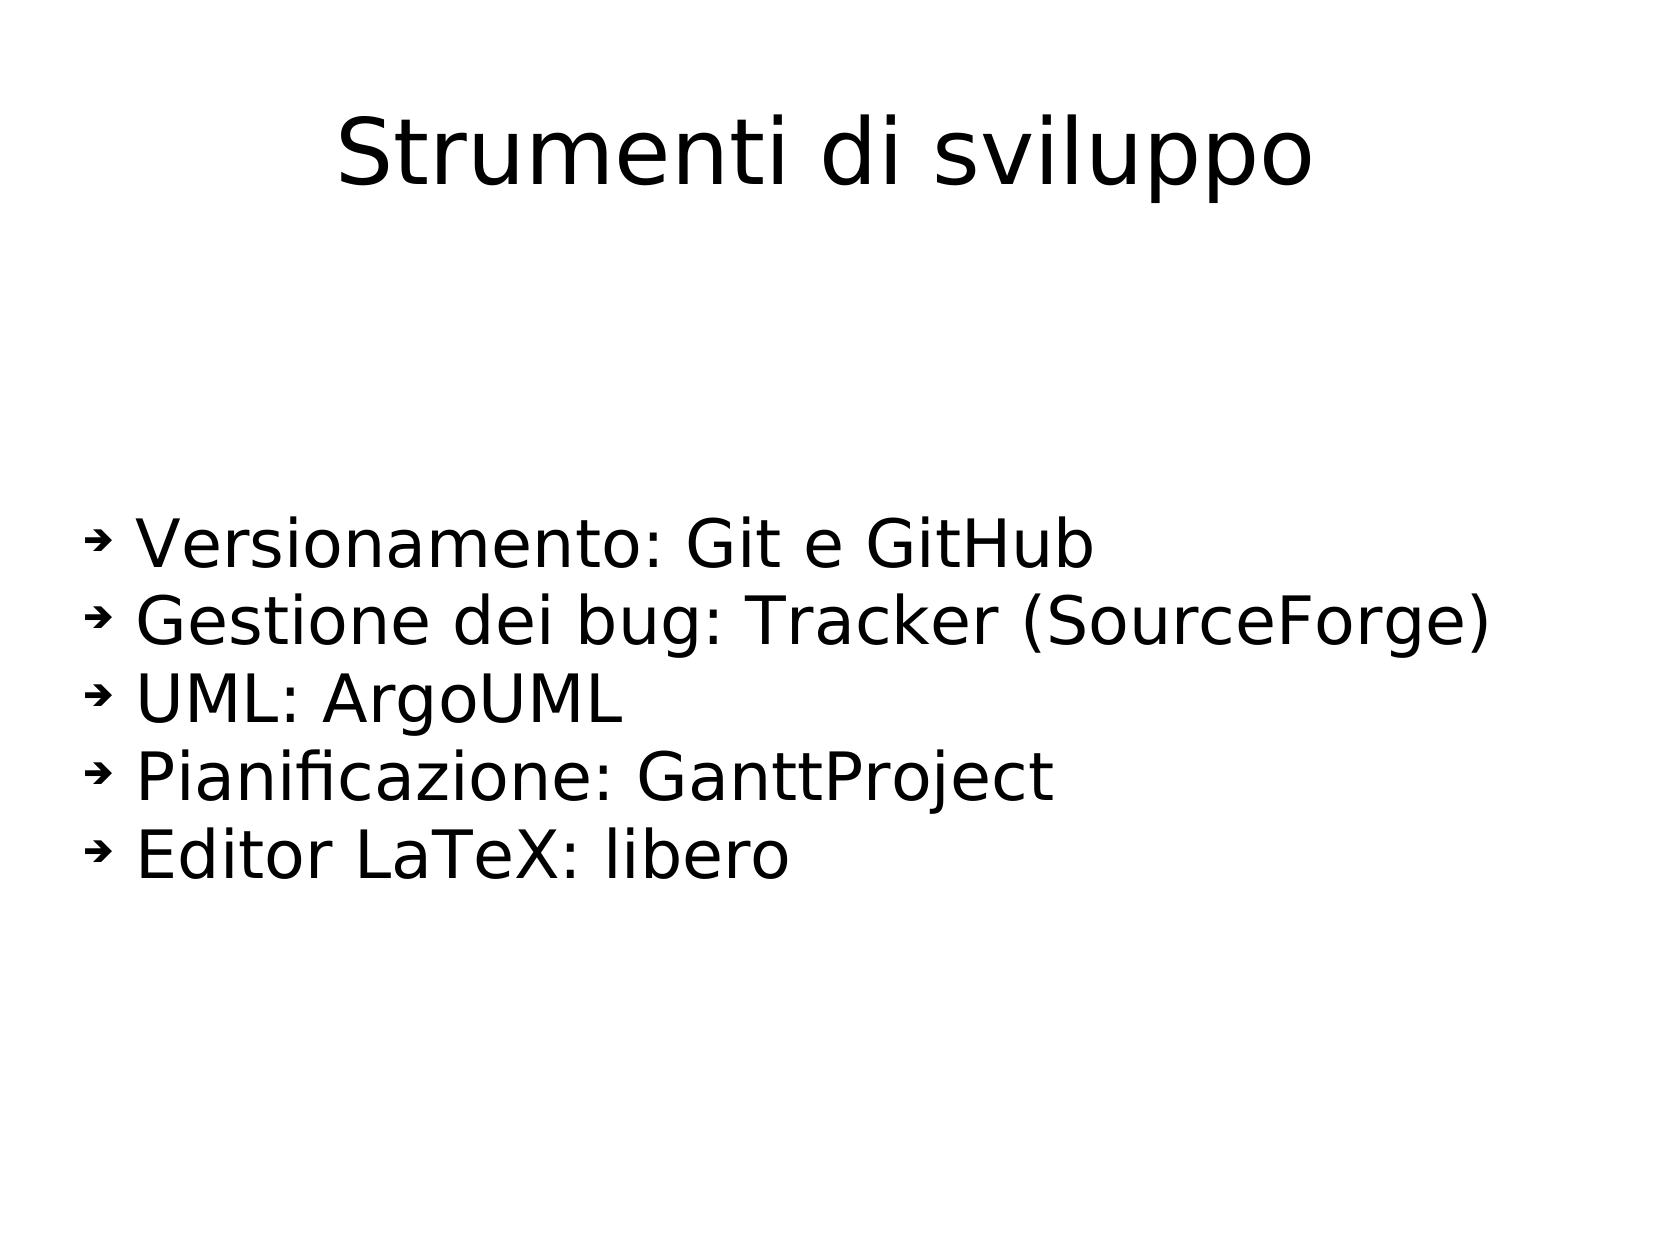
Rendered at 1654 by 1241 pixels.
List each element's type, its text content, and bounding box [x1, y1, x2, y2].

title Strumenti di sviluppo [82, 49, 1571, 257]
subtitle Versionamento: Git e GitHub Gestione dei bug: Tracker (SourceForge) UML: ArgoUML Pianificazione: GanttProject Editor LaTeX: libero [82, 290, 1571, 1109]
